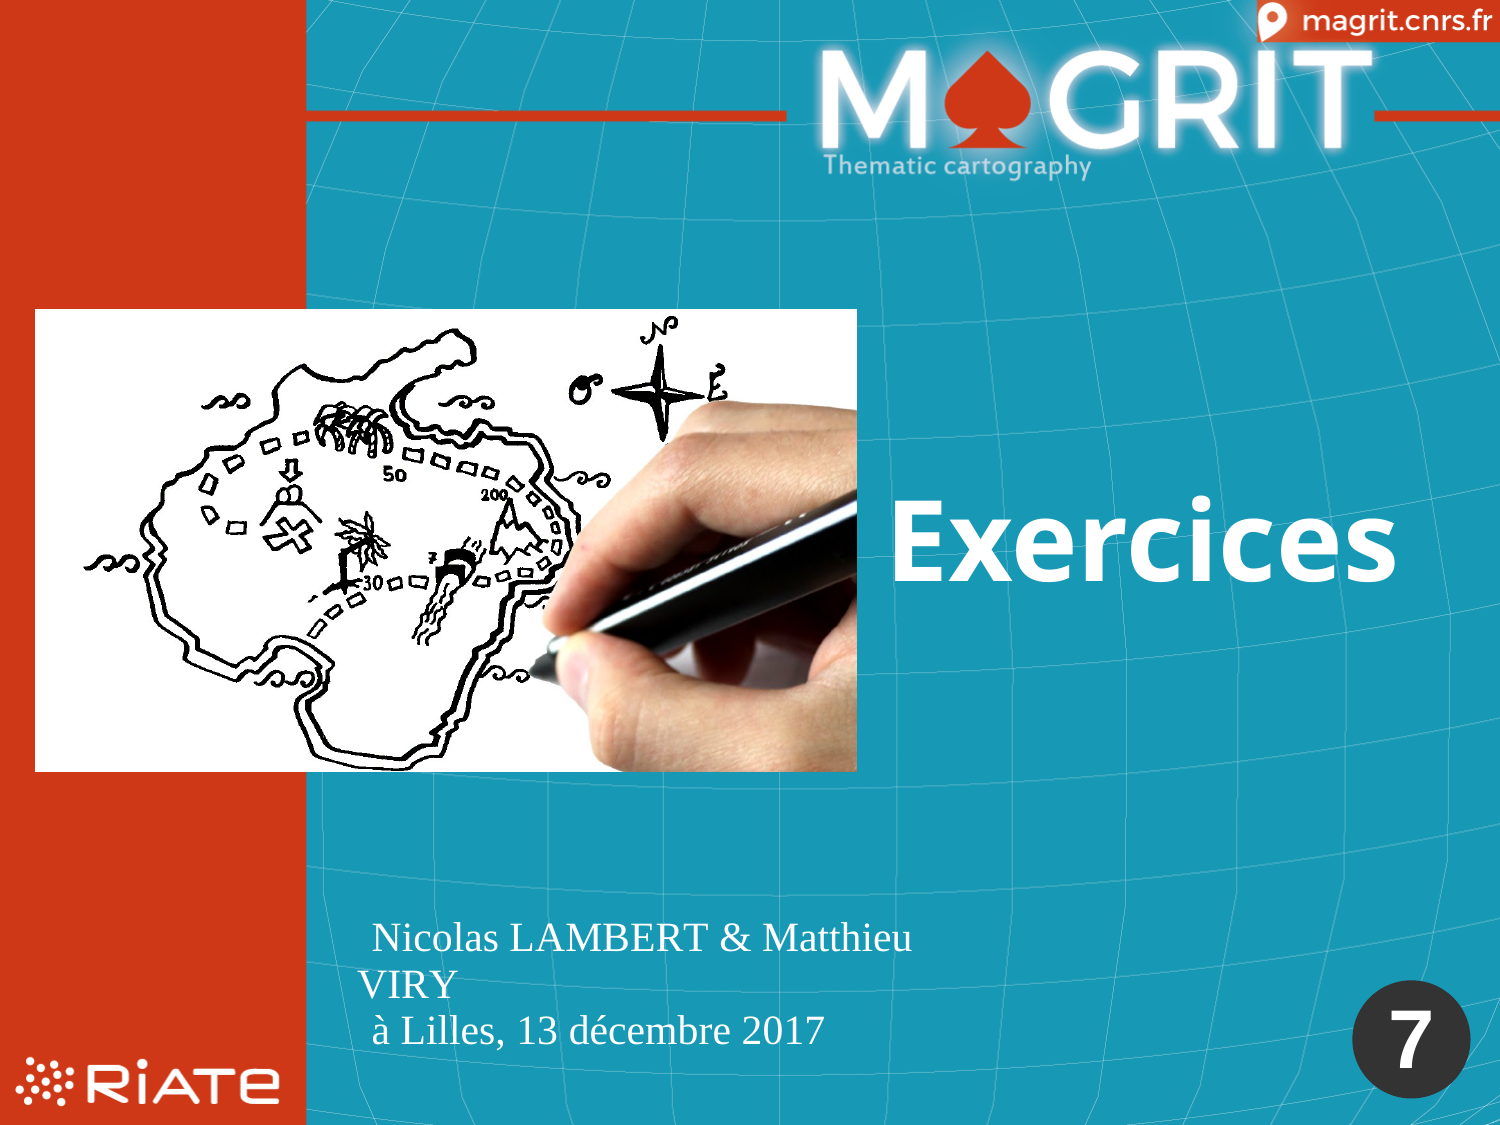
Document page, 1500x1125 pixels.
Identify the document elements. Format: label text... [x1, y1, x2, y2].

title Exercices [885, 341, 1422, 734]
text_box 7 [1352, 980, 1471, 1099]
picture [0, 0, 1500, 1125]
text_box Nicolas LAMBERT & Matthieu VIRY à Lilles, 13 décembre 2017 [342, 907, 1034, 1063]
